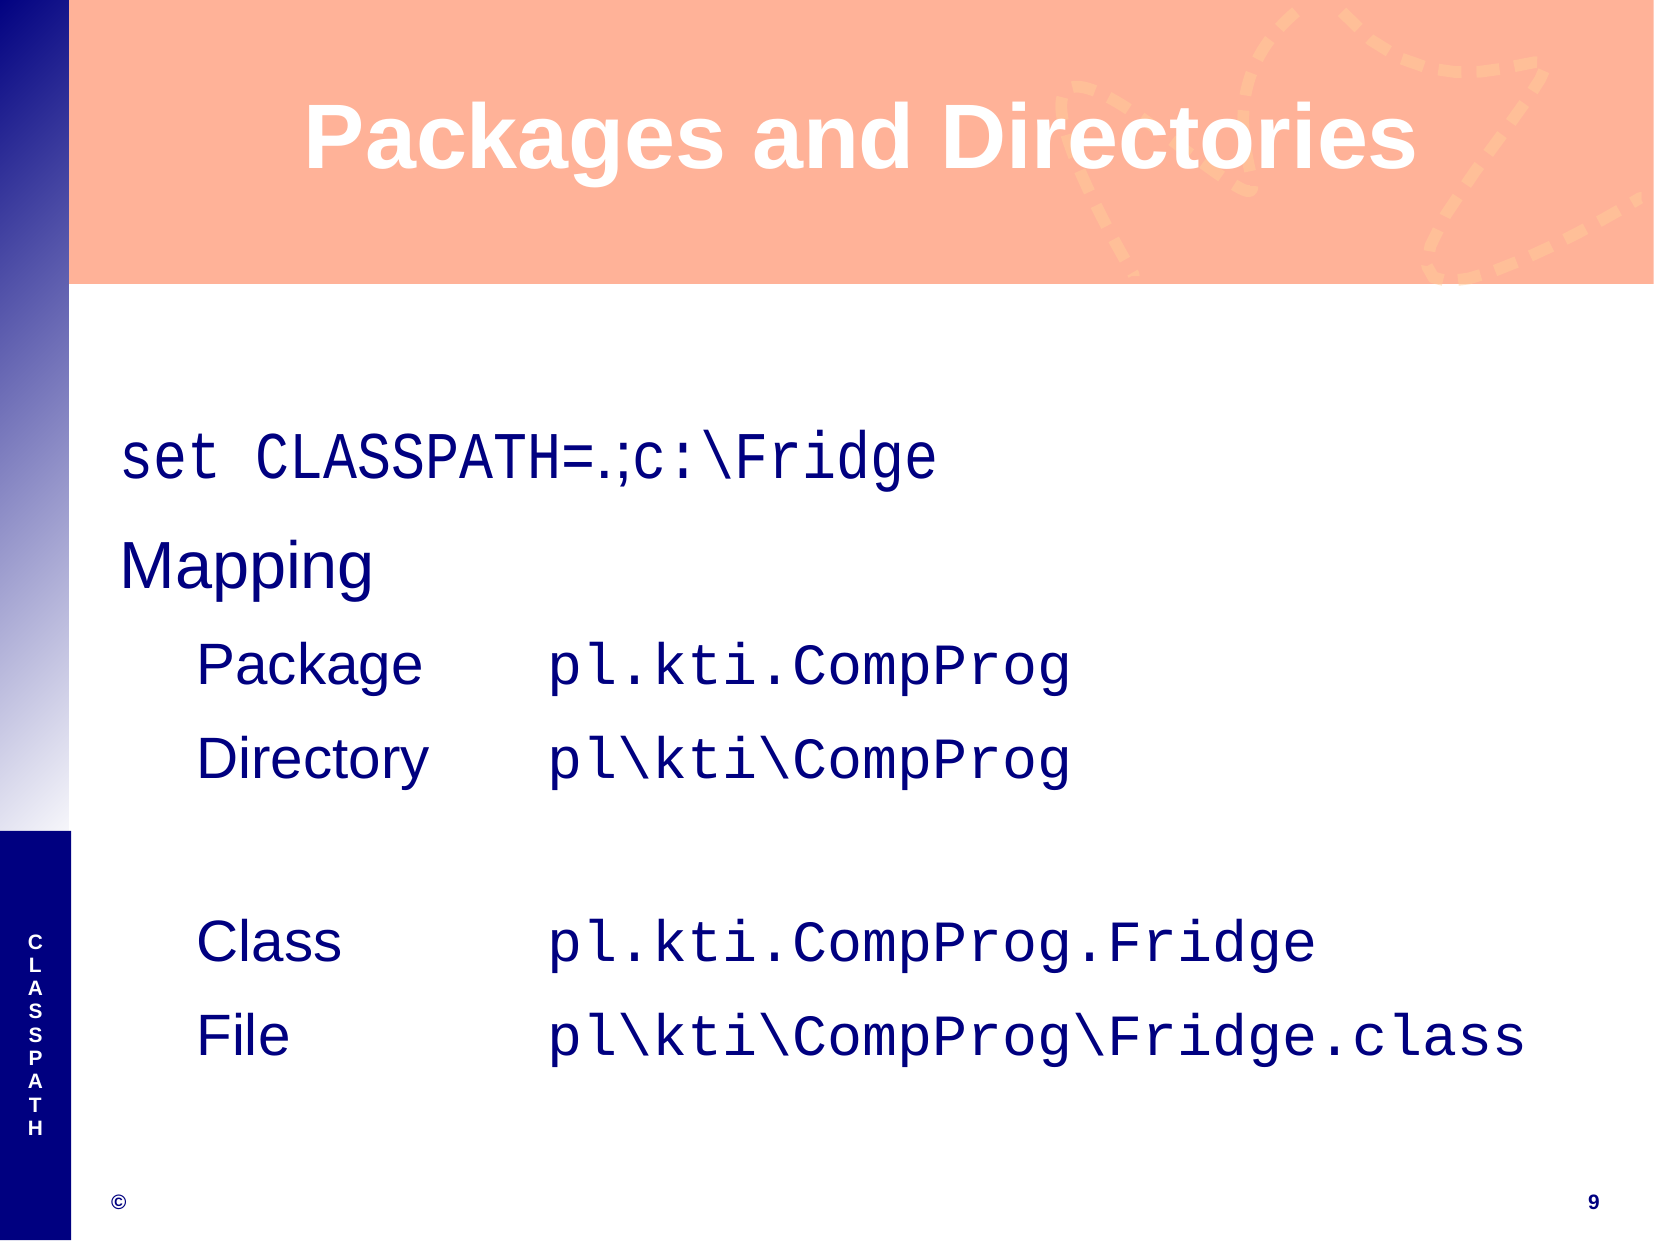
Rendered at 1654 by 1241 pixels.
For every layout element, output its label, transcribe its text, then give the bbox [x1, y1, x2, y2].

text_box C L A S S P A T H [0, 829, 71, 1241]
list set CLASSPATH=.;c:\Fridge Mapping Package pl.kti.CompProg Directory pl\kti\CompProg Class pl.kti.CompProg.Fridge File pl\kti\CompProg\Fridge.class [149, 418, 1575, 1073]
title Packages and Directories [70, 33, 1654, 241]
